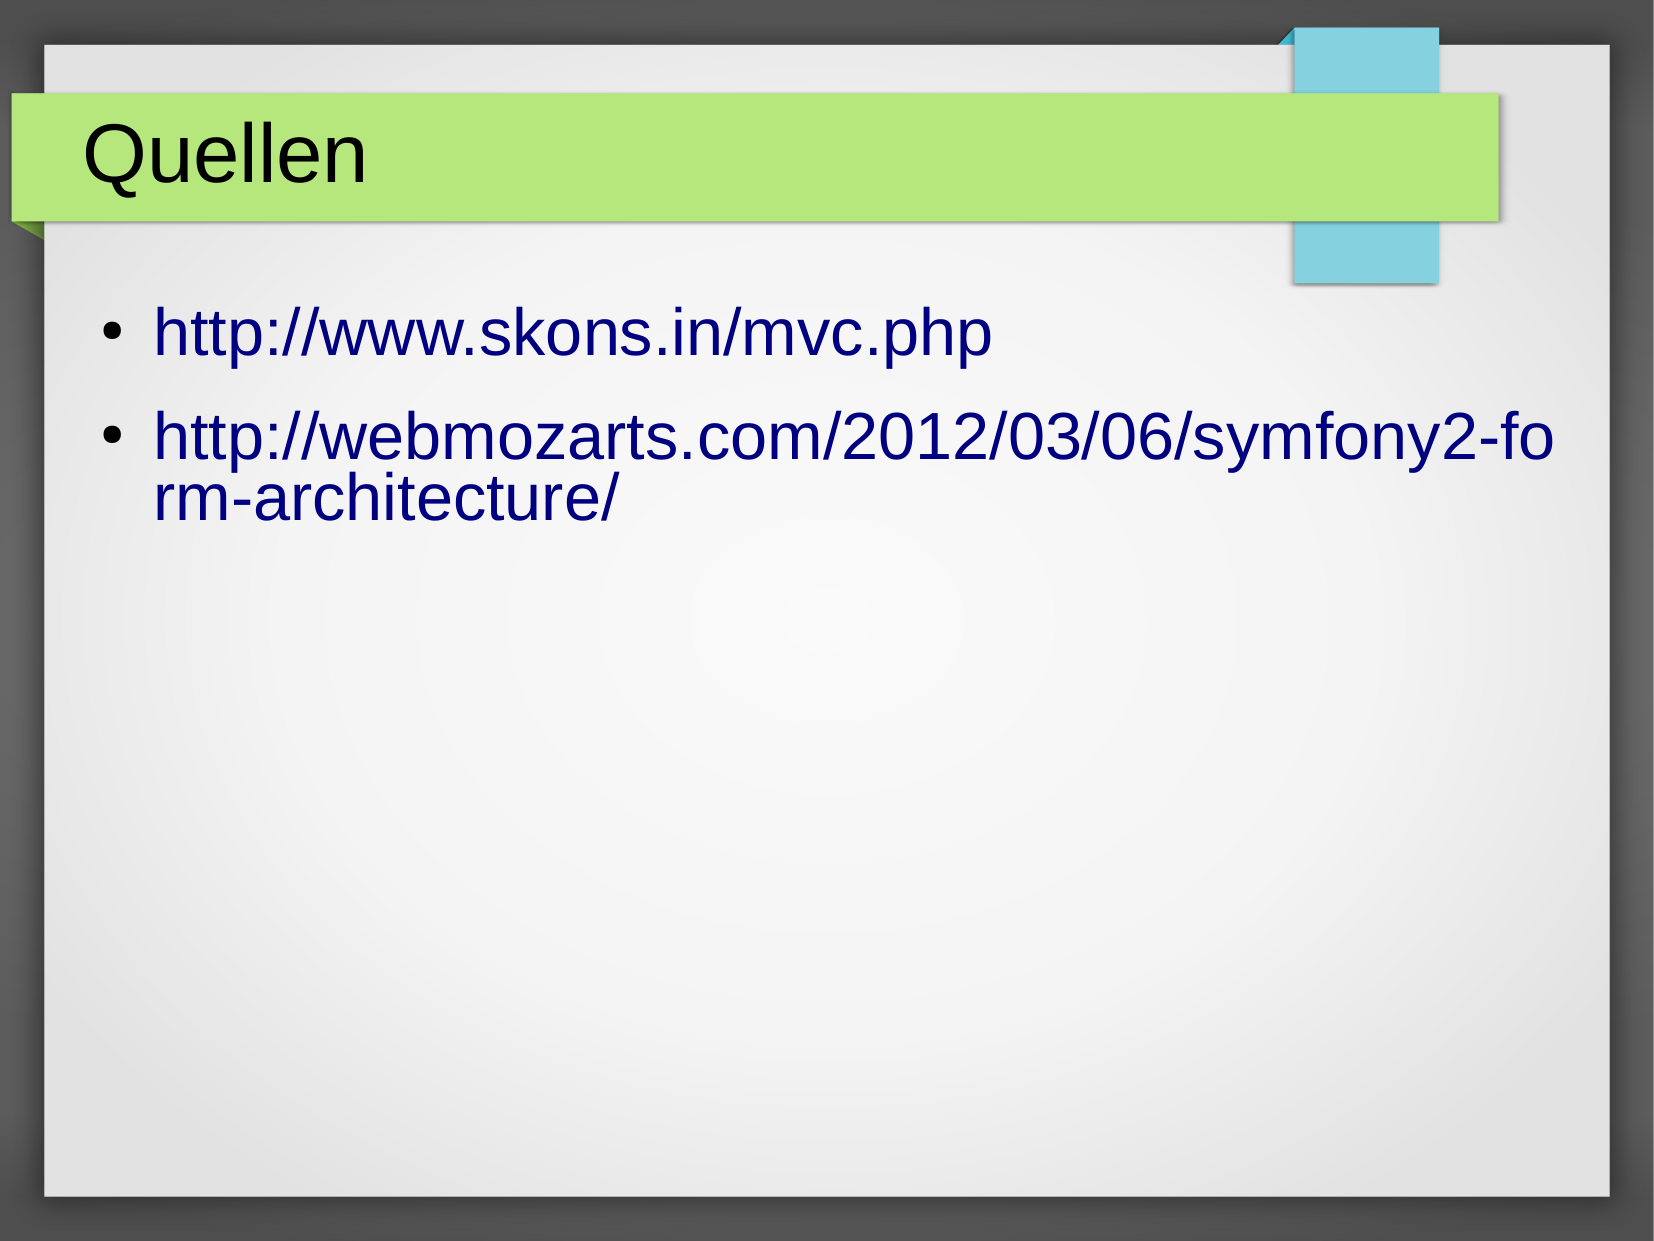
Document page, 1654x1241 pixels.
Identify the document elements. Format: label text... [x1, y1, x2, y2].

picture [0, 0, 1654, 1241]
title Quellen [82, 94, 1441, 213]
list http://www.skons.in/mvc.php http://webmozarts.com/2012/03/06/symfony2-form-architecture/ [82, 295, 1571, 1015]
